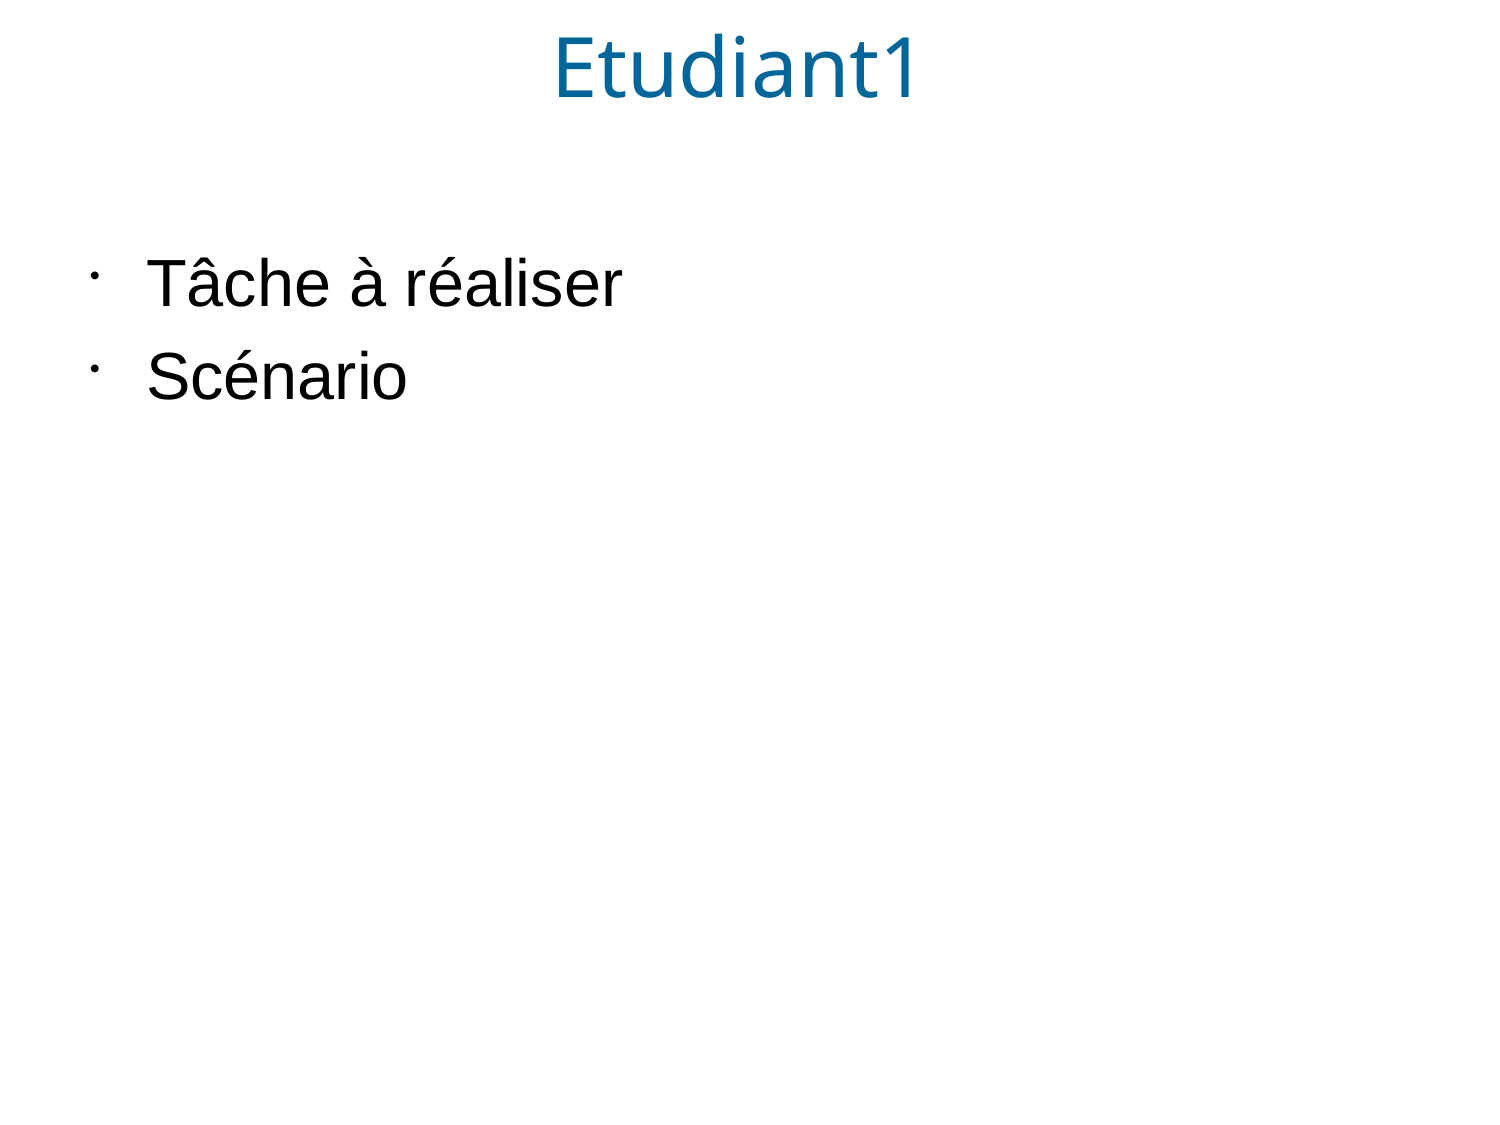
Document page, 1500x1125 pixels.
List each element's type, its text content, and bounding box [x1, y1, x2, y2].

list Tâche à réaliser Scénario [75, 232, 729, 797]
title Etudiant1 [75, 7, 1425, 195]
